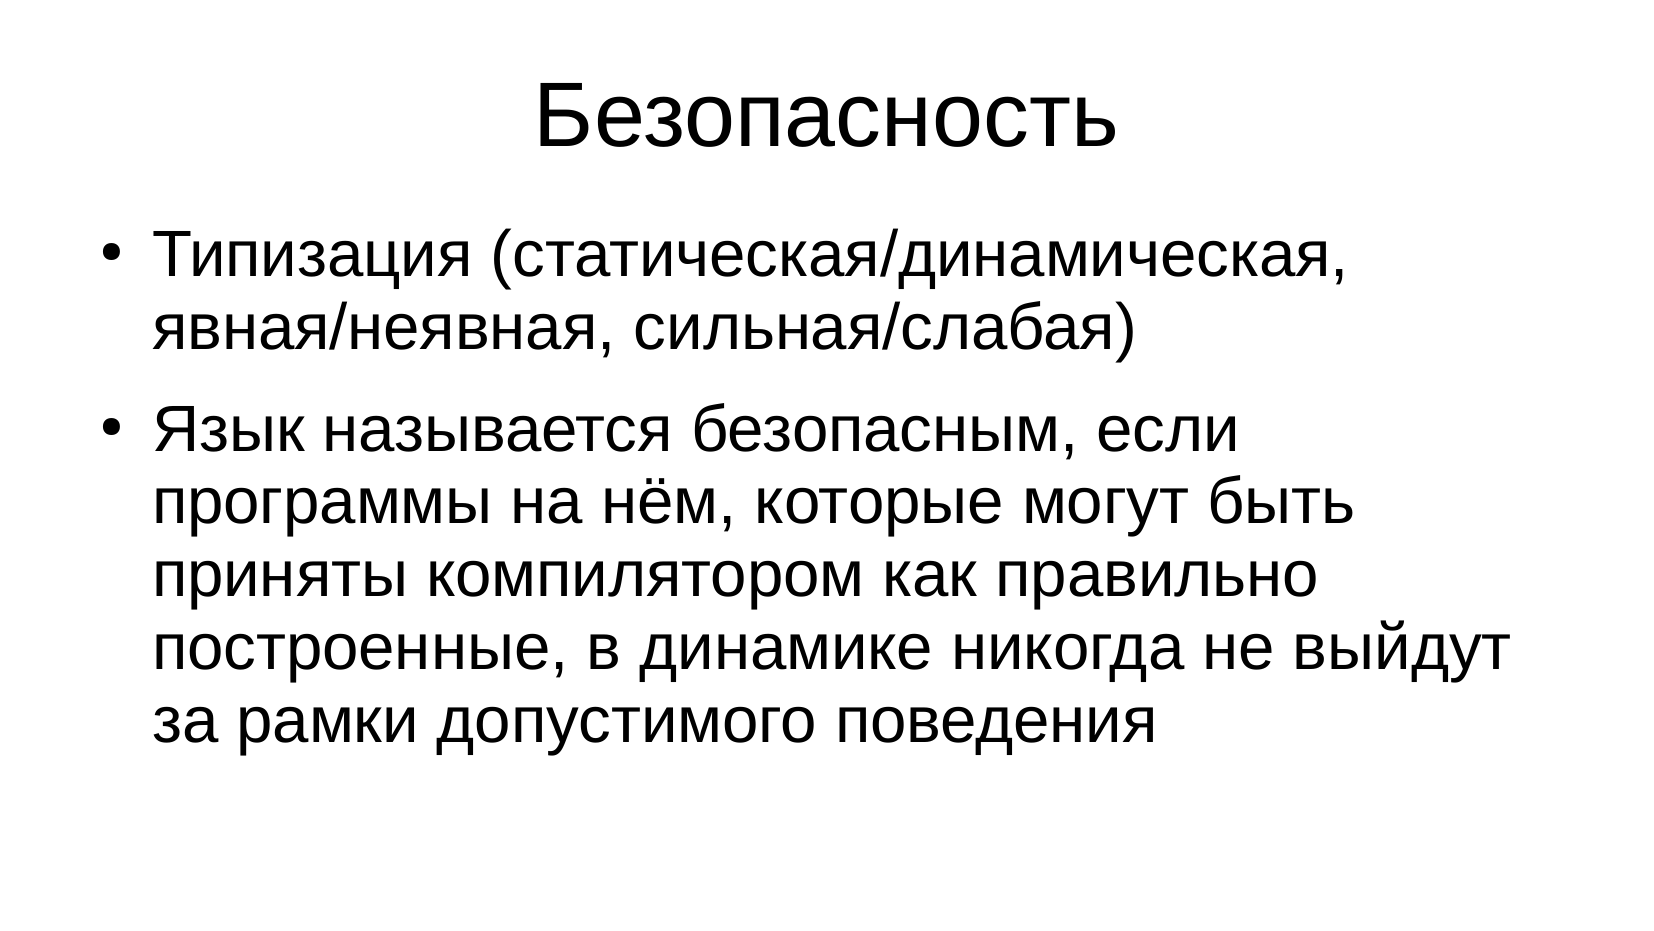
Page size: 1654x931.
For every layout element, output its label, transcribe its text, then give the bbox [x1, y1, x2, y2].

title Безопасность [82, 37, 1571, 193]
list Типизация (статическая/динамическая, явная/неявная, сильная/слабая) Язык называется безопасным, если программы на нём, которые могут быть приняты компилятором как правильно построенные, в динамике никогда не выйдут за рамки допустимого поведения [82, 217, 1571, 758]
